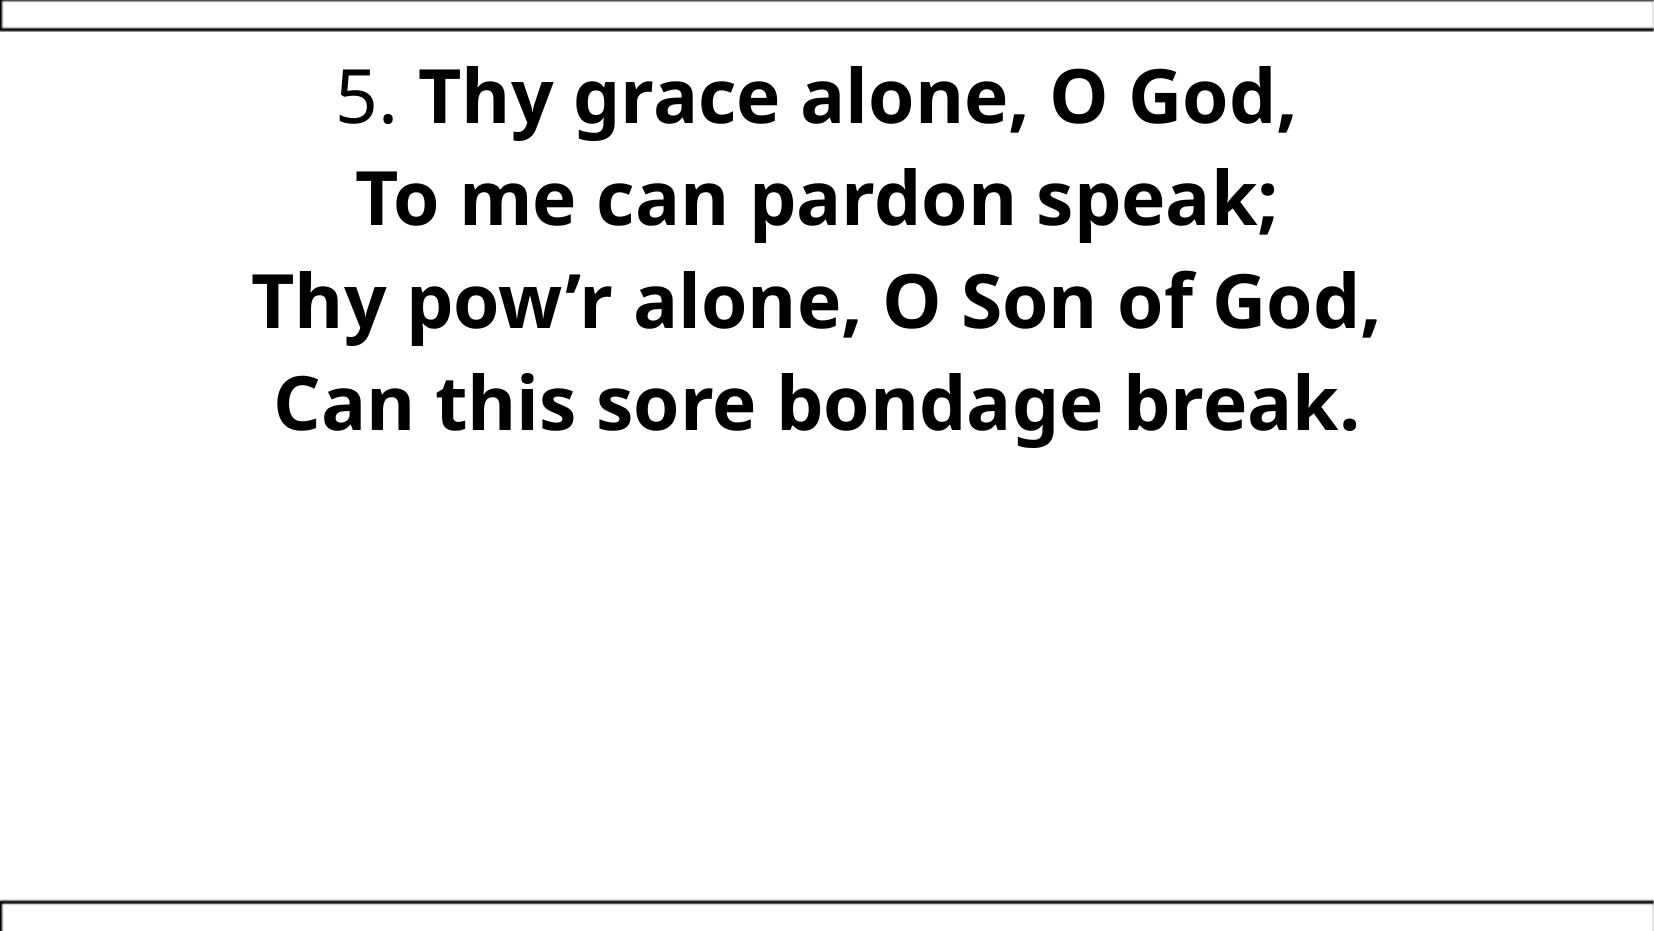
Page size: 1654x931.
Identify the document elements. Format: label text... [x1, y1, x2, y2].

picture [0, 0, 1654, 931]
text_box 5. Thy grace alone, O God, To me can pardon speak; Thy pow’r alone, O Son of God, Can this sore bondage break. [105, 35, 1531, 451]
